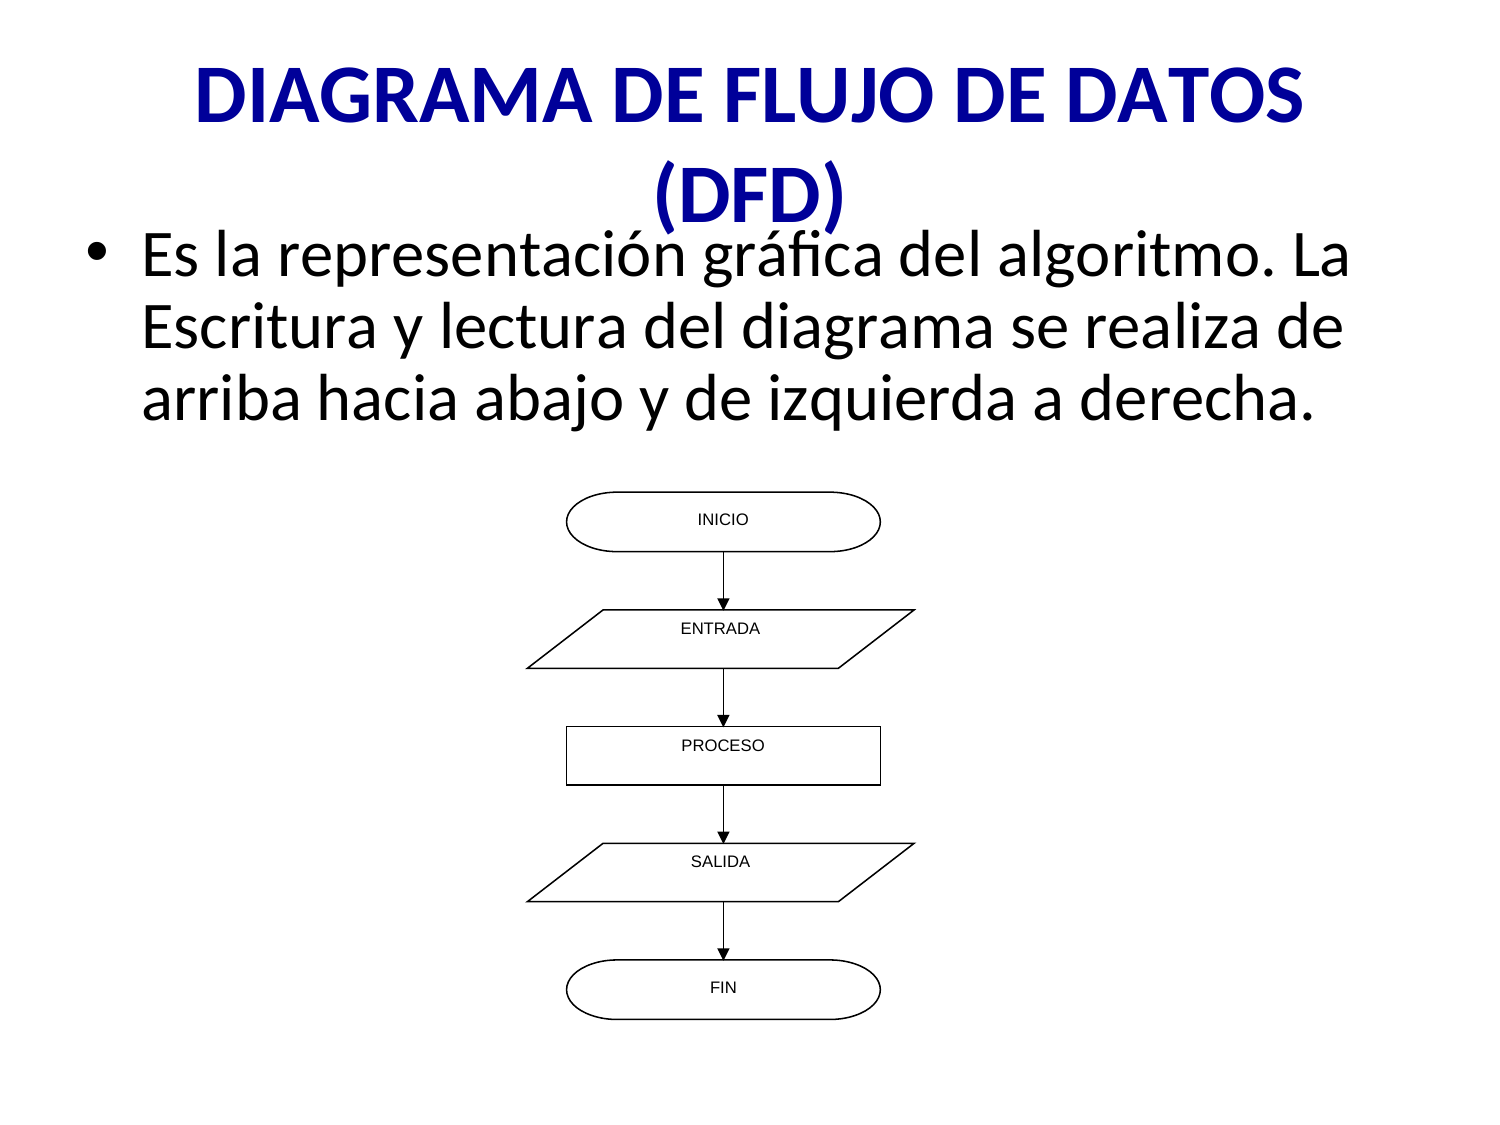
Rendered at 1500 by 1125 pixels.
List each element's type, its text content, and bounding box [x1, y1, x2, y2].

text_box SALIDA [527, 843, 915, 902]
title DIAGRAMA DE FLUJO DE DATOS (DFD) [75, 45, 1426, 233]
text_box ENTRADA [527, 609, 915, 669]
list Es la representación gráfica del algoritmo. La Escritura y lectura del diagrama se realiza de arriba hacia abajo y de izquierda a derecha. [70, 210, 1421, 465]
text_box INICIO [566, 492, 881, 552]
text_box FIN [566, 959, 881, 1020]
text_box PROCESO [566, 726, 881, 786]
